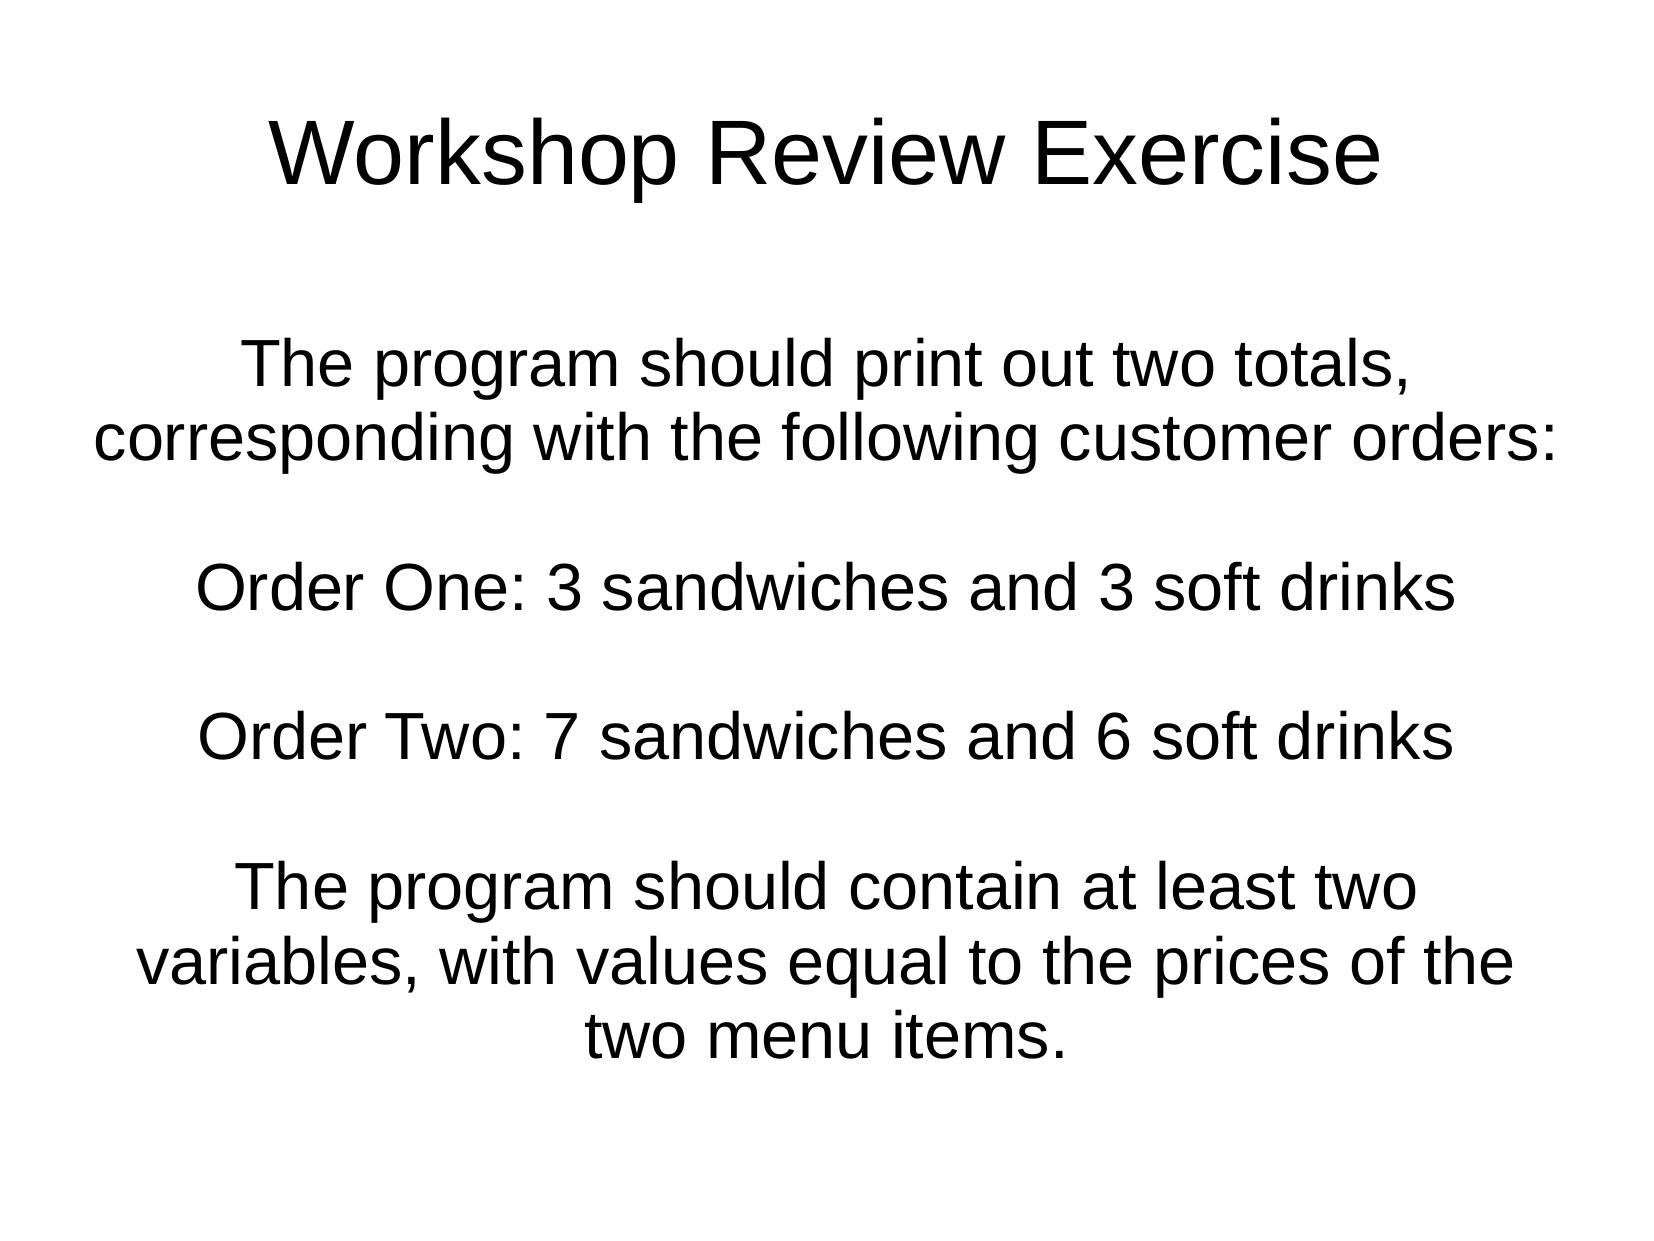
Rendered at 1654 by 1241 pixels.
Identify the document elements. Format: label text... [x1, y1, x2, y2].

subtitle The program should print out two totals, corresponding with the following customer orders: Order One: 3 sandwiches and 3 soft drinks Order Two: 7 sandwiches and 6 soft drinks The program should contain at least two variables, with values equal to the prices of the two menu items. [82, 290, 1571, 1109]
title Workshop Review Exercise [82, 49, 1571, 257]
